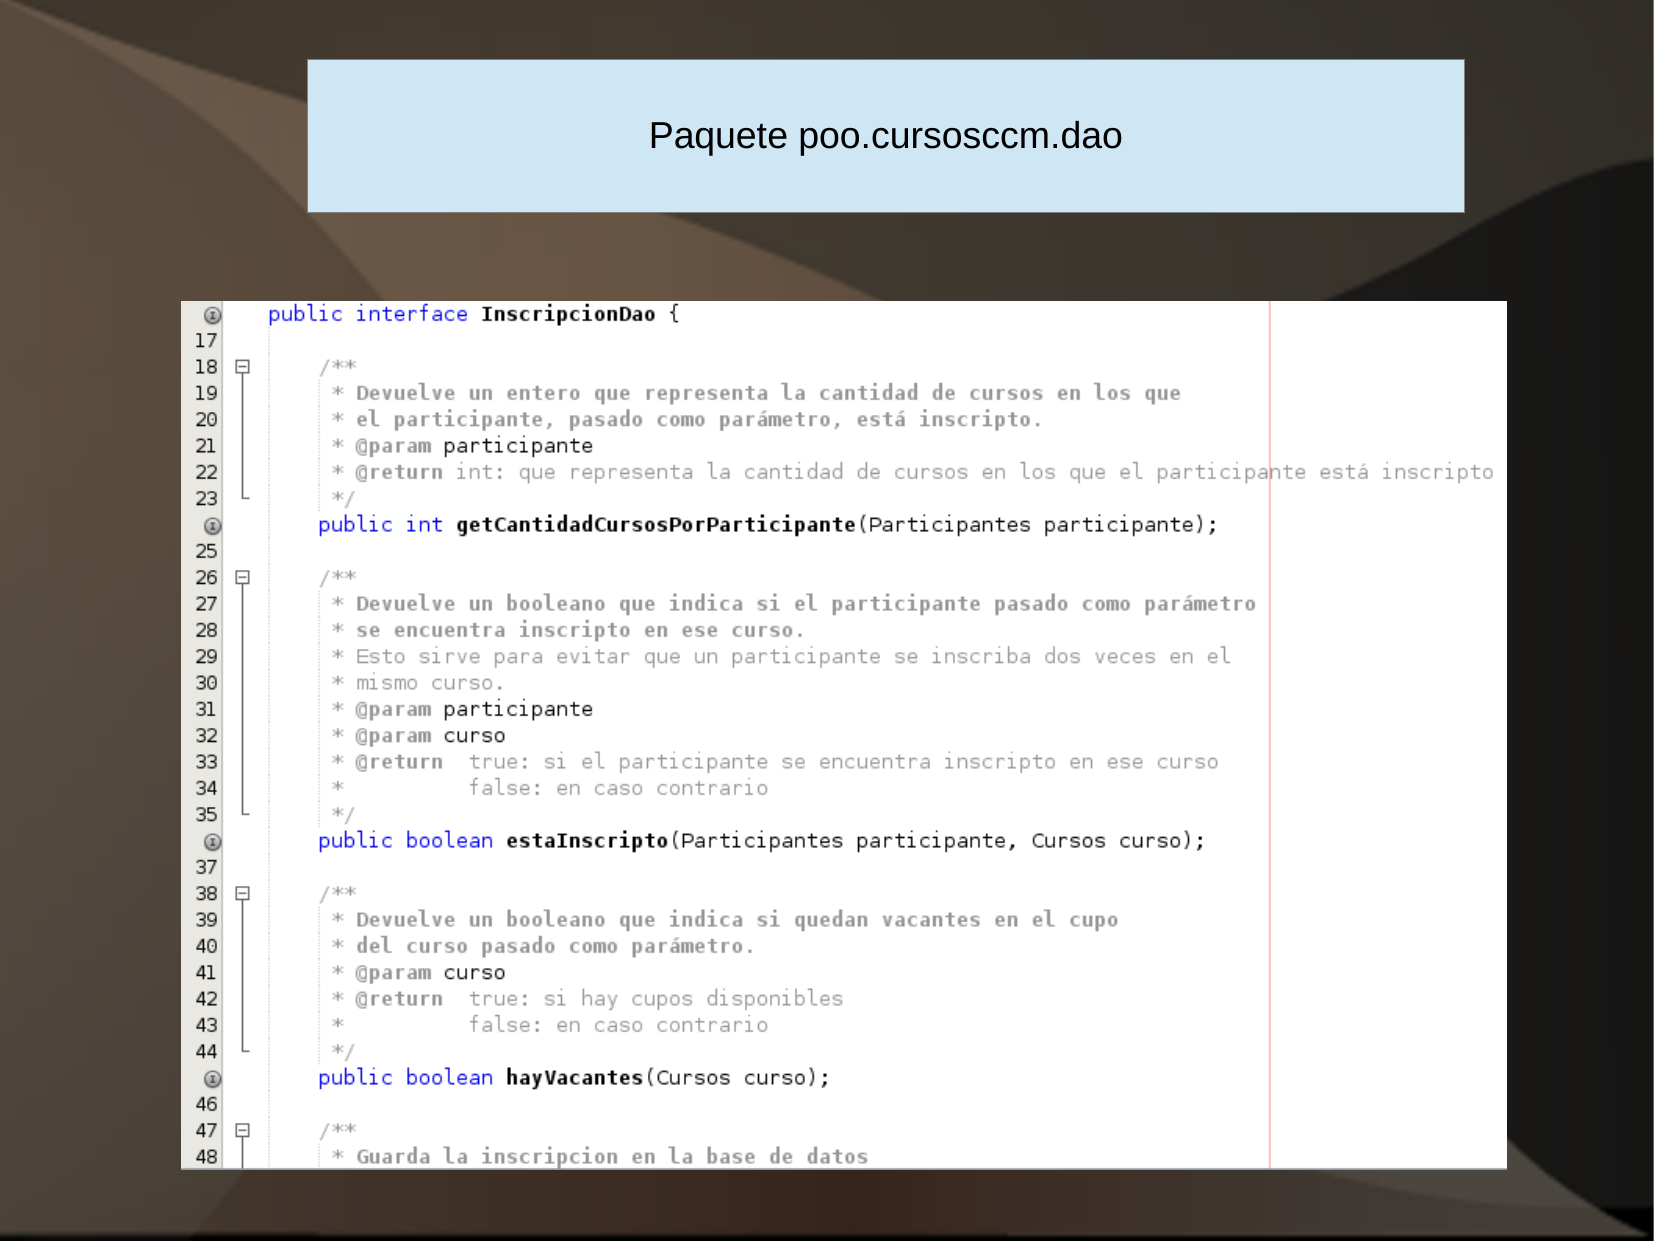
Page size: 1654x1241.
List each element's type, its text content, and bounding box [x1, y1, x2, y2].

picture [0, 0, 1654, 1241]
text_box Paquete poo.cursosccm.dao [307, 59, 1465, 213]
